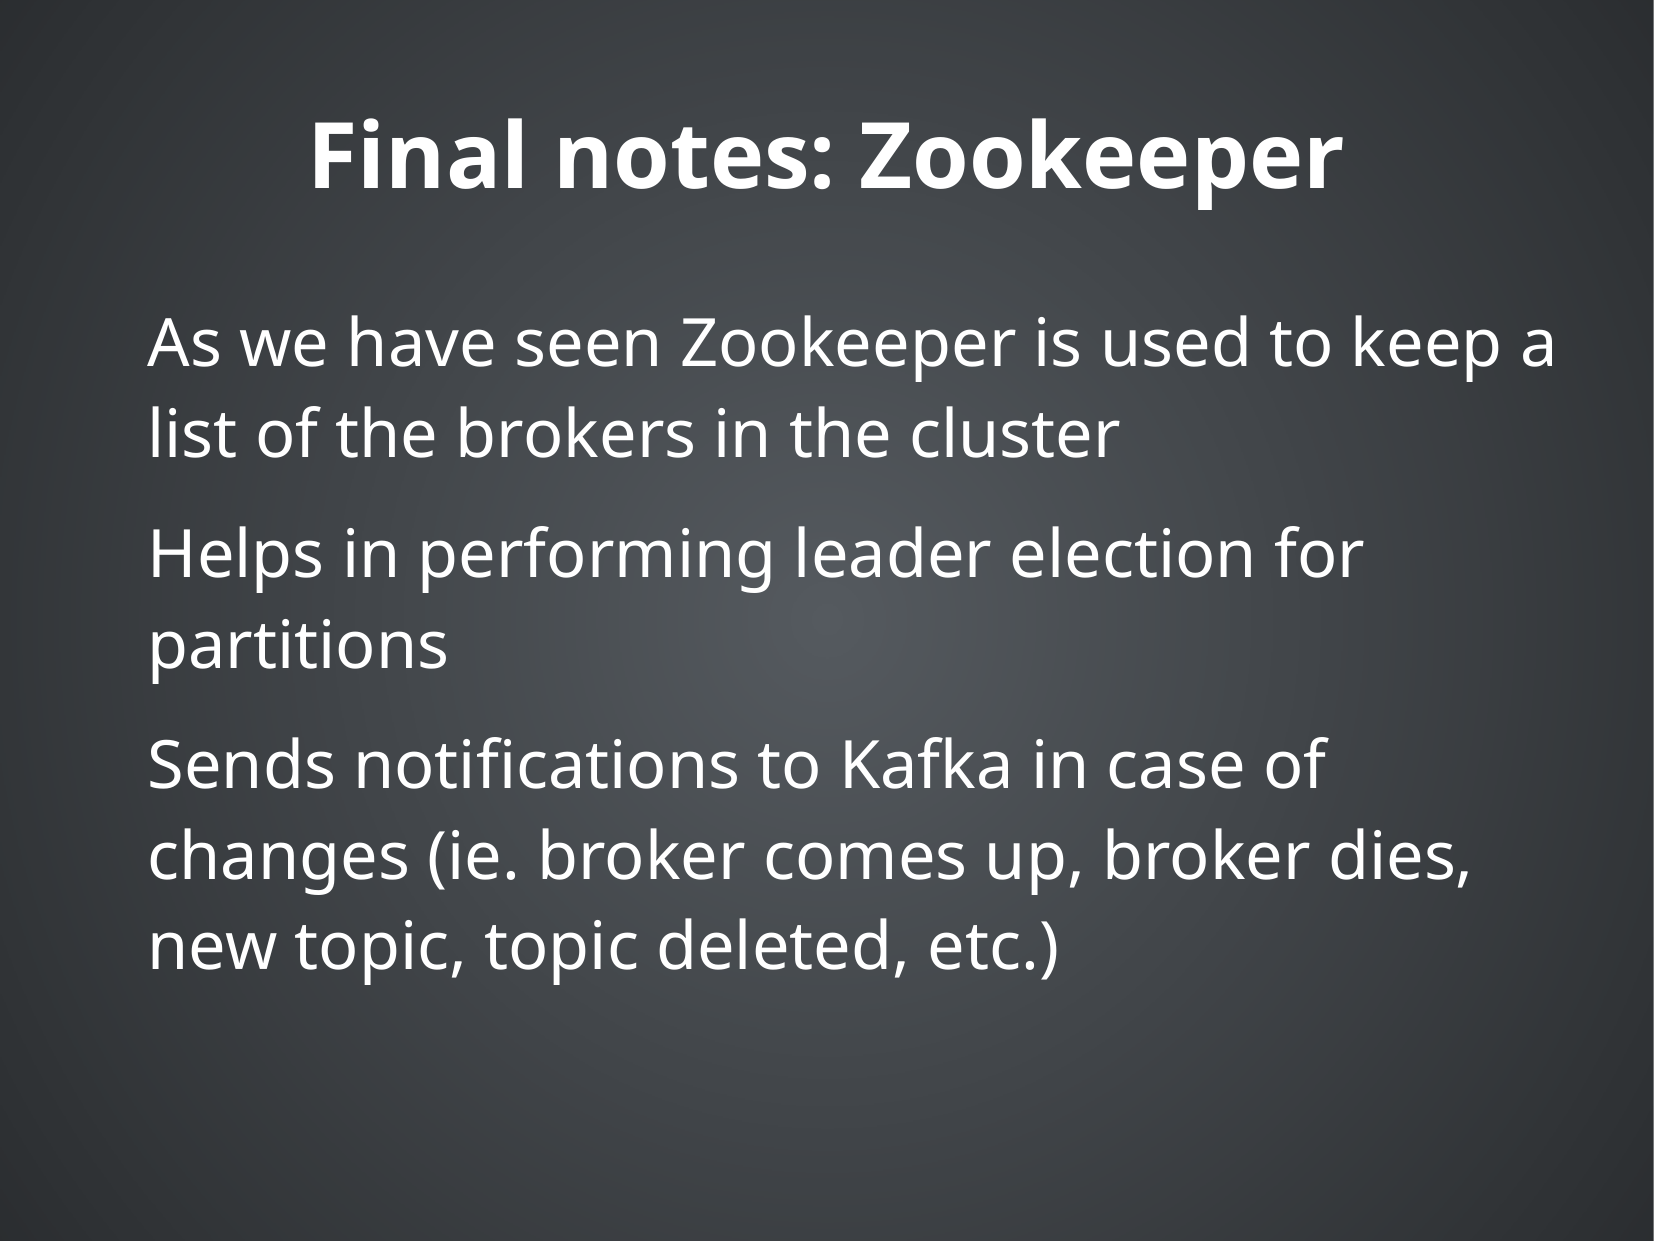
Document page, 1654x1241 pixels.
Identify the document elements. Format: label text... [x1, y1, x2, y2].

picture [0, 0, 1654, 1241]
list As we have seen Zookeeper is used to keep a list of the brokers in the cluster Helps in performing leader election for partitions Sends notifications to Kafka in case of changes (ie. broker comes up, broker dies, new topic, topic deleted, etc.) [76, 295, 1565, 1114]
title Final notes: Zookeeper [82, 49, 1571, 257]
